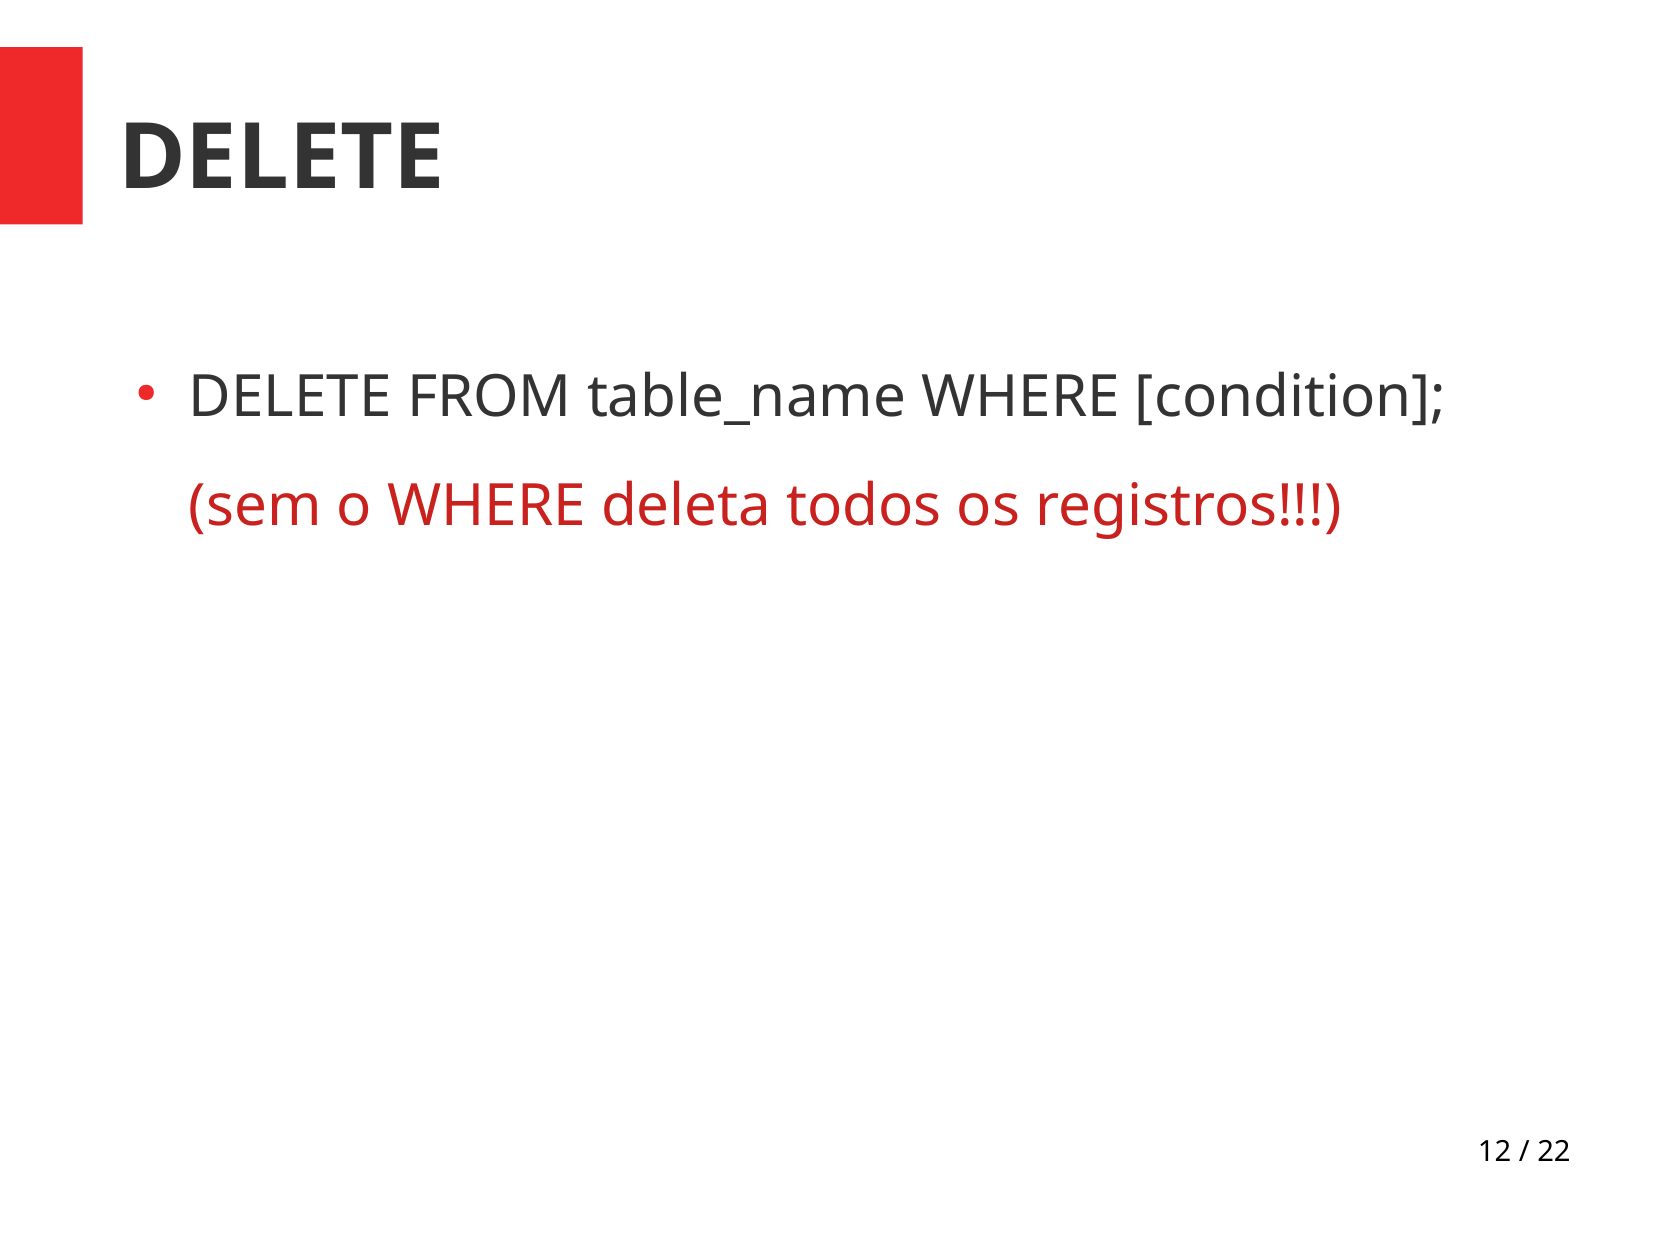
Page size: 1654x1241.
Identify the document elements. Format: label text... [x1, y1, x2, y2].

list DELETE FROM table_name WHERE [condition]; (sem o WHERE deleta todos os registros!!!) [118, 354, 1536, 1074]
title DELETE [118, 49, 1571, 257]
